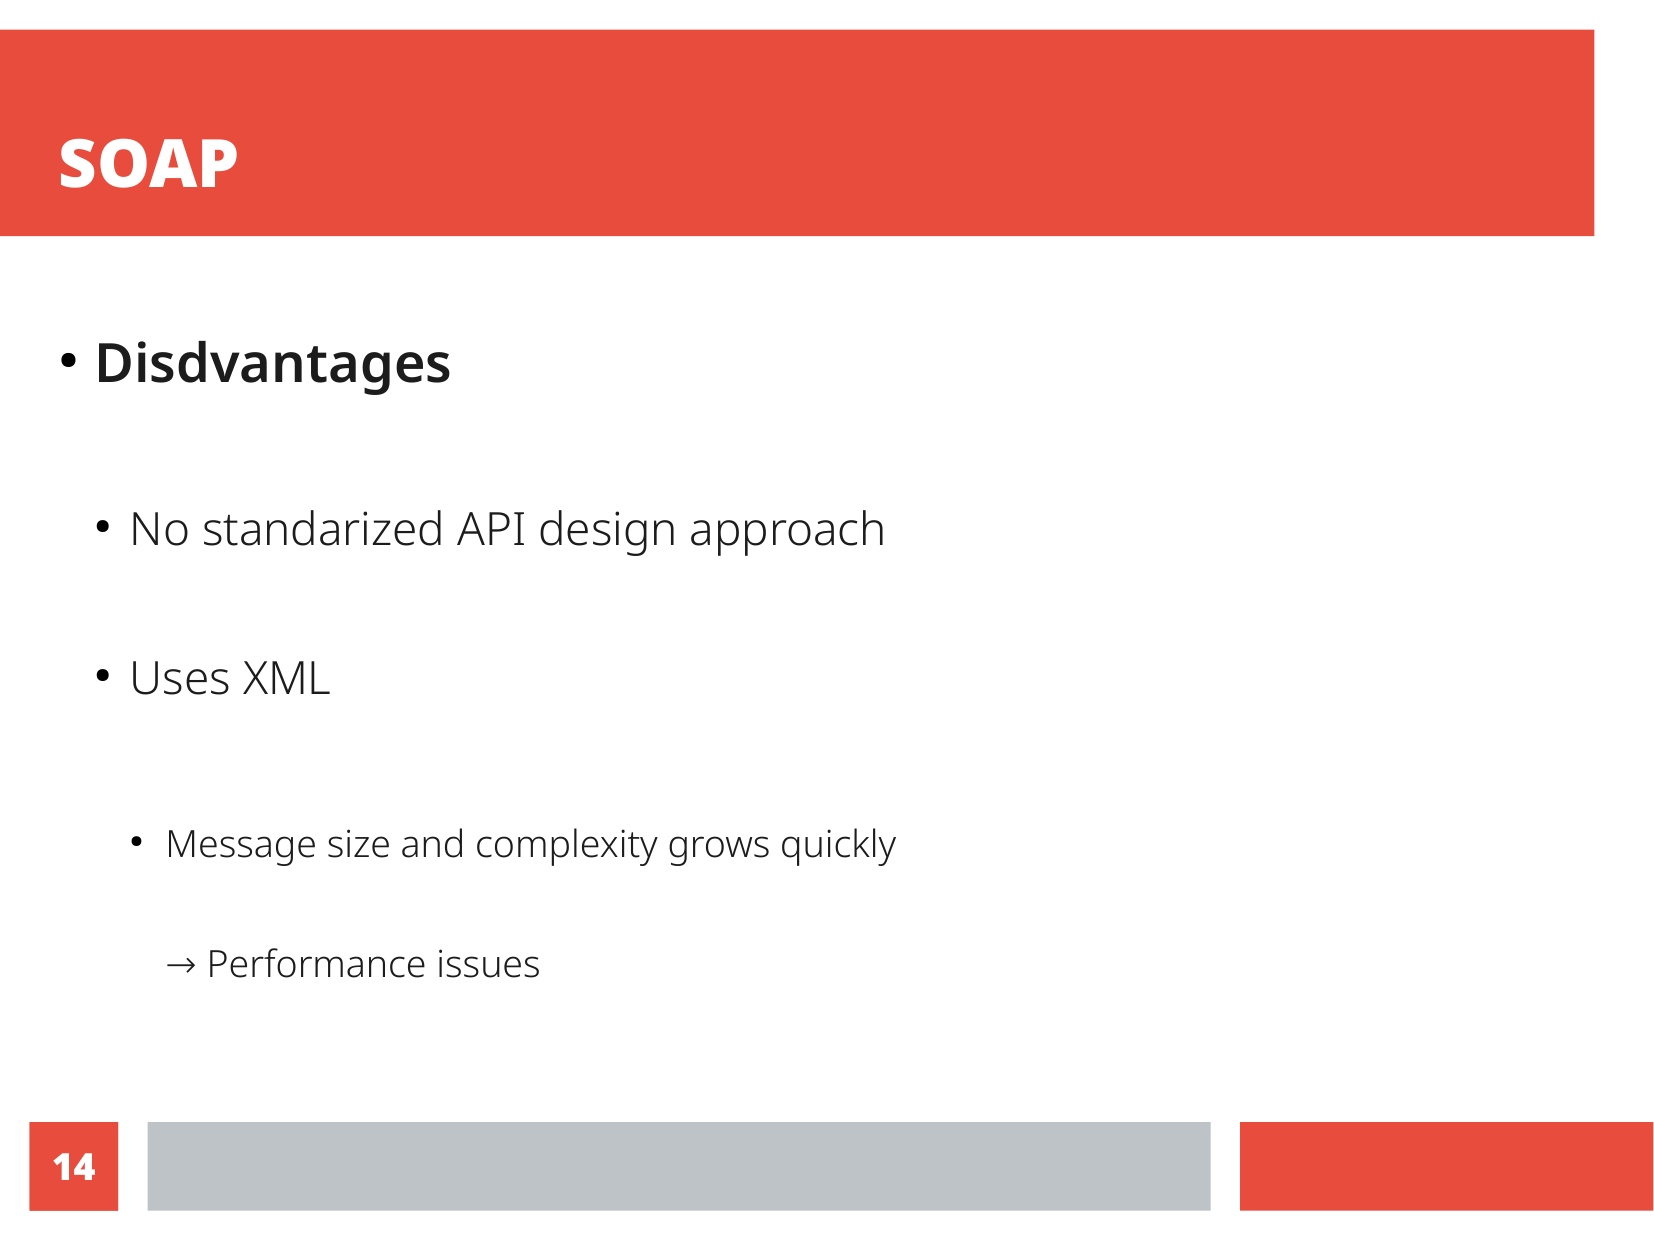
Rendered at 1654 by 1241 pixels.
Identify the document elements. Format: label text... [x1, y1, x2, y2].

list Disdvantages No standarized API design approach Uses XML Message size and complexity grows quickly → Performance issues [59, 324, 1565, 1093]
title SOAP [59, 59, 1595, 207]
